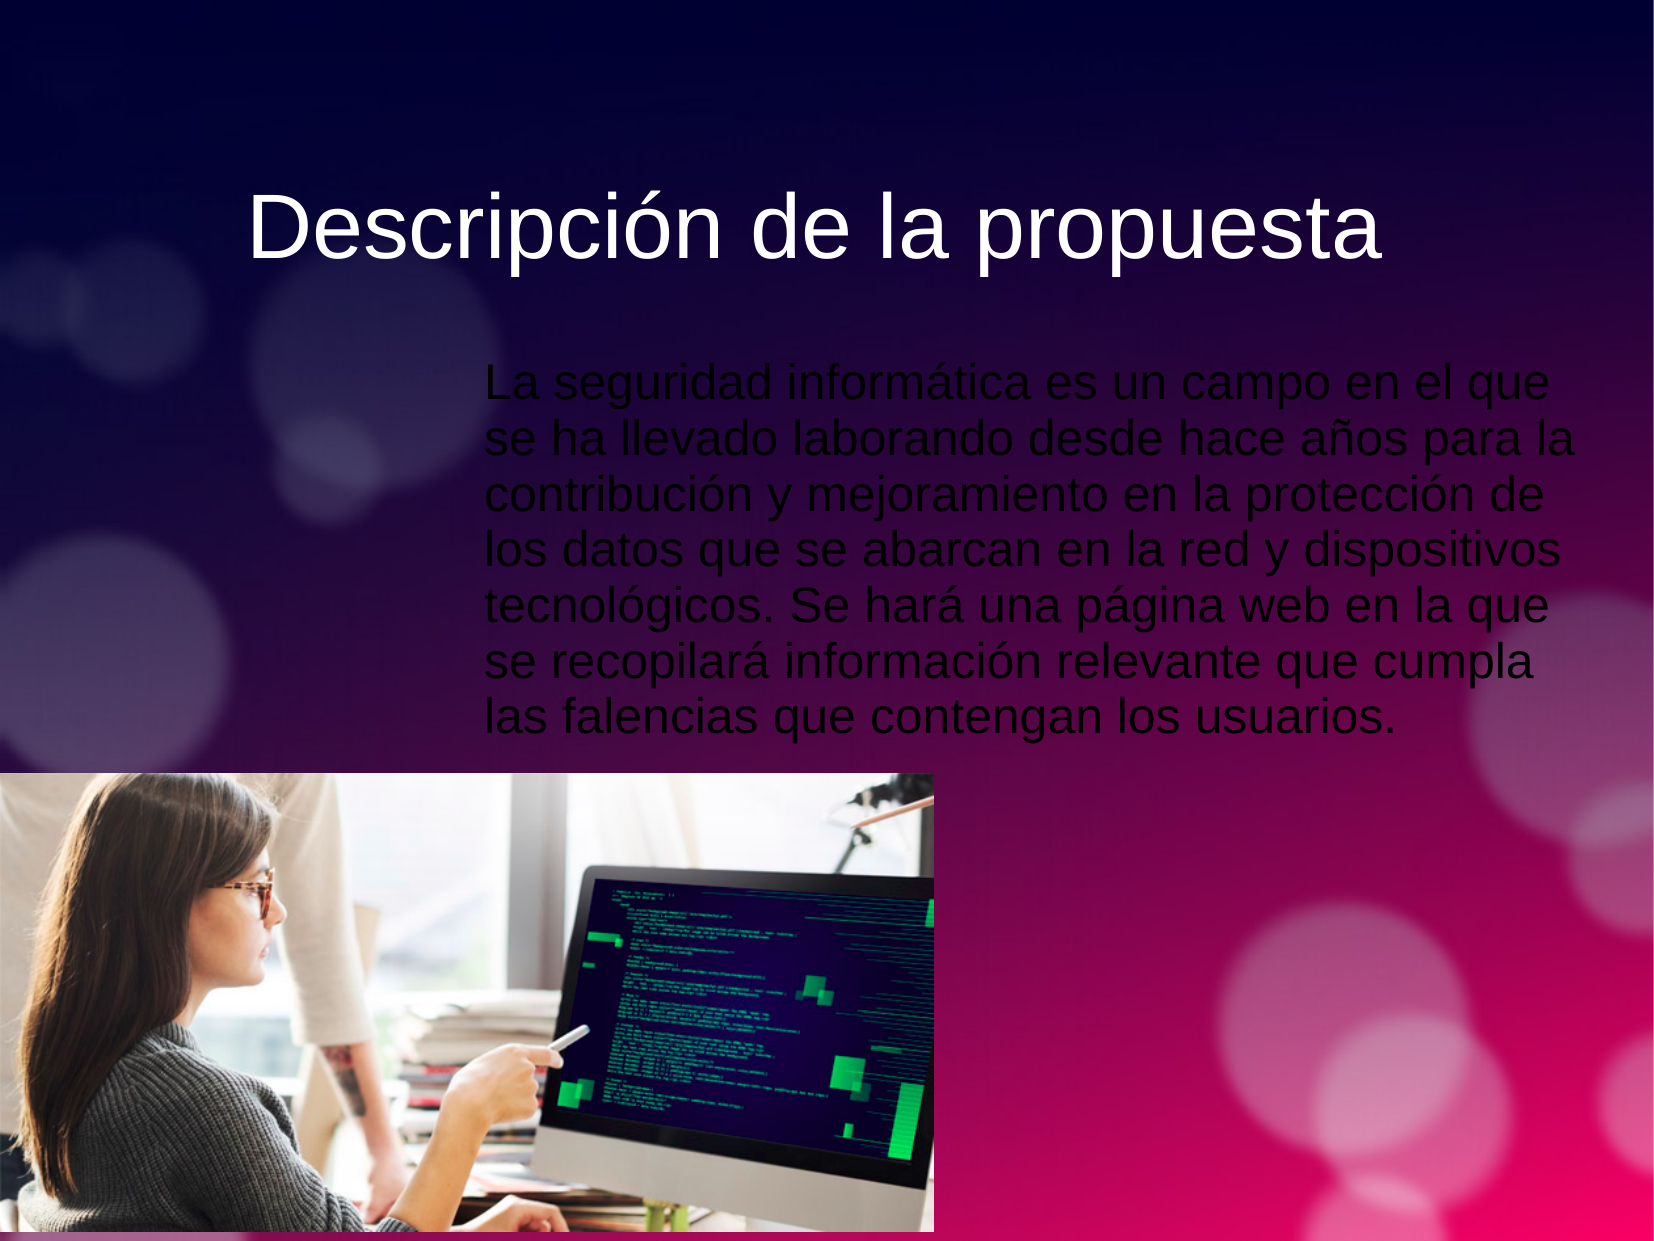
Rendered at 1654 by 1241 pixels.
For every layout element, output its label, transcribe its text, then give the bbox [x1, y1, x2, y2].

list La seguridad informática es un campo en el que se ha llevado laborando desde hace años para la contribución y mejoramiento en la protección de los datos que se abarcan en la red y dispositivos tecnológicos. Se hará una página web en la que se recopilará información relevante que cumpla las falencias que contengan los usuarios. [484, 354, 1583, 1122]
picture [0, 0, 1654, 1241]
title Descripción de la propuesta [70, 123, 1559, 331]
